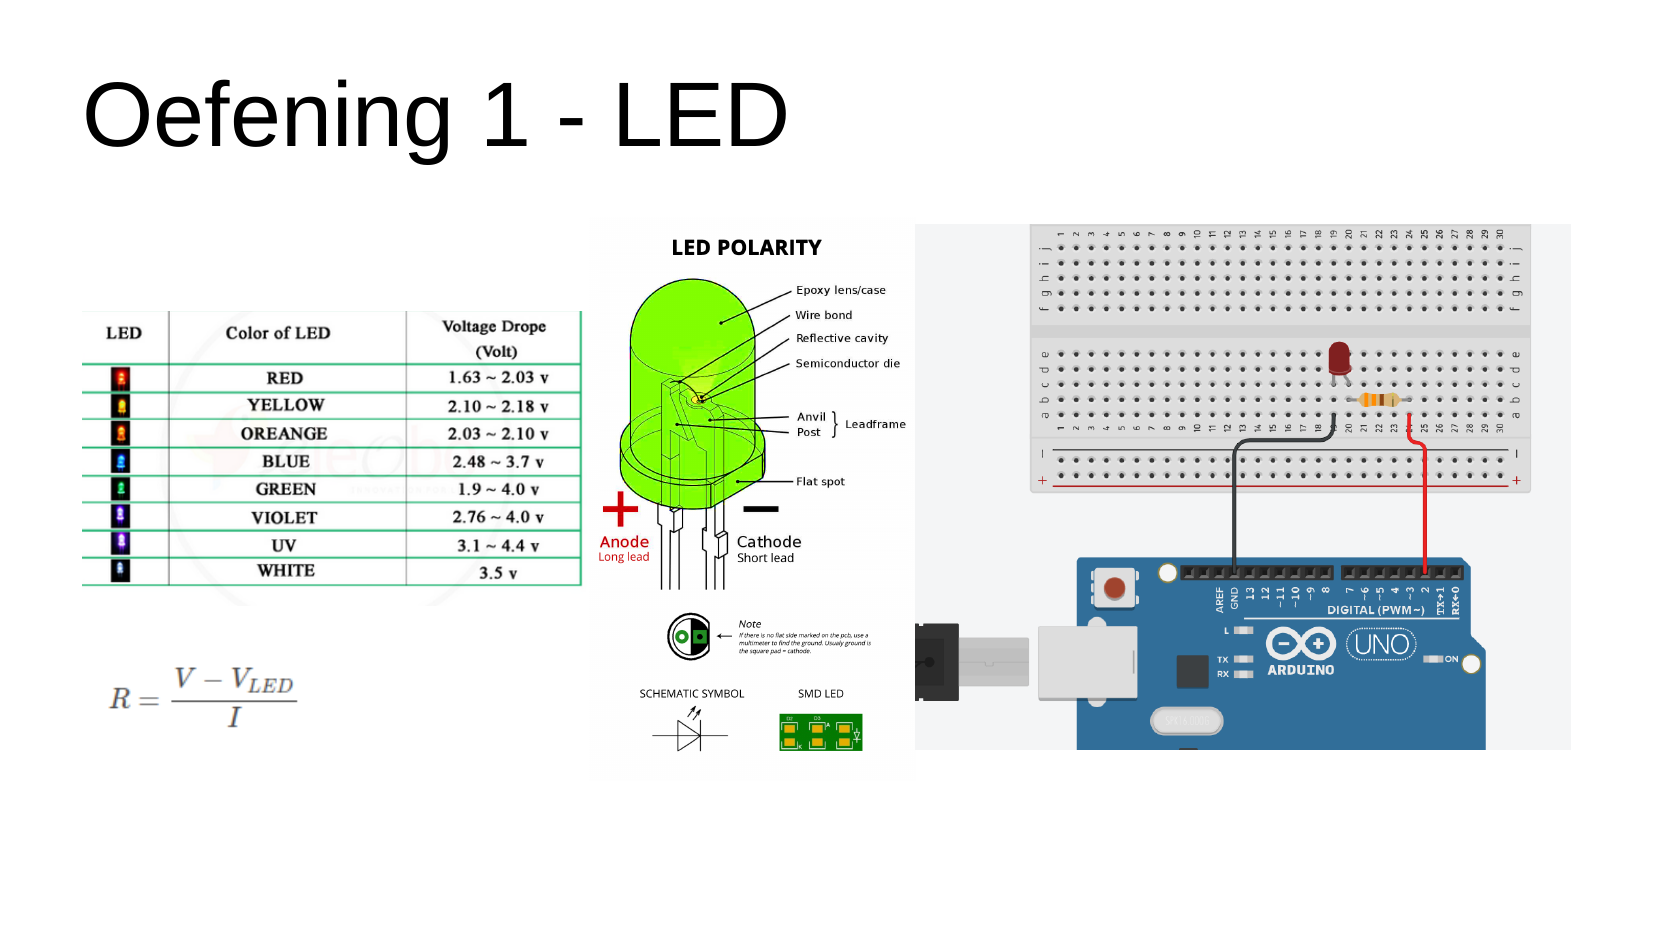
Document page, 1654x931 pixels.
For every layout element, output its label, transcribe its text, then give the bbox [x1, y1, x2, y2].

title Oefening 1 - LED [82, 37, 1571, 193]
picture [82, 217, 1571, 781]
picture [82, 646, 321, 758]
